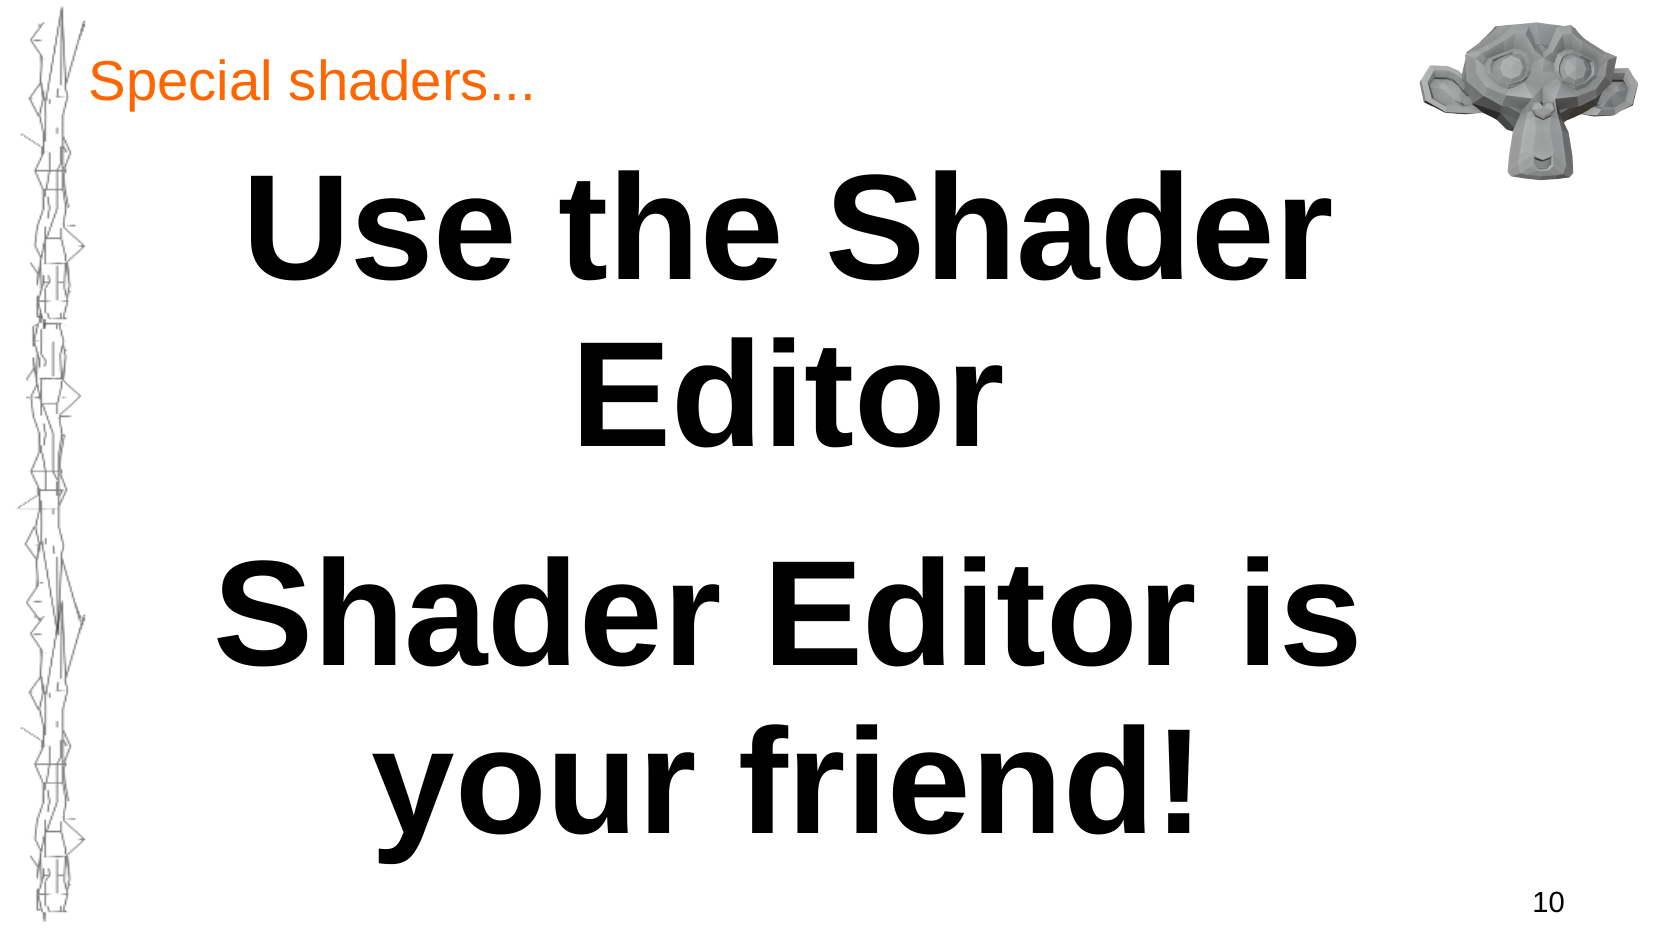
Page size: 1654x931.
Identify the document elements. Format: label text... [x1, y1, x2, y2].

picture [1411, 11, 1645, 189]
title Special shaders... [88, 29, 1447, 133]
text_box Use the Shader Editor Shader Editor is your friend! [189, 136, 1388, 739]
